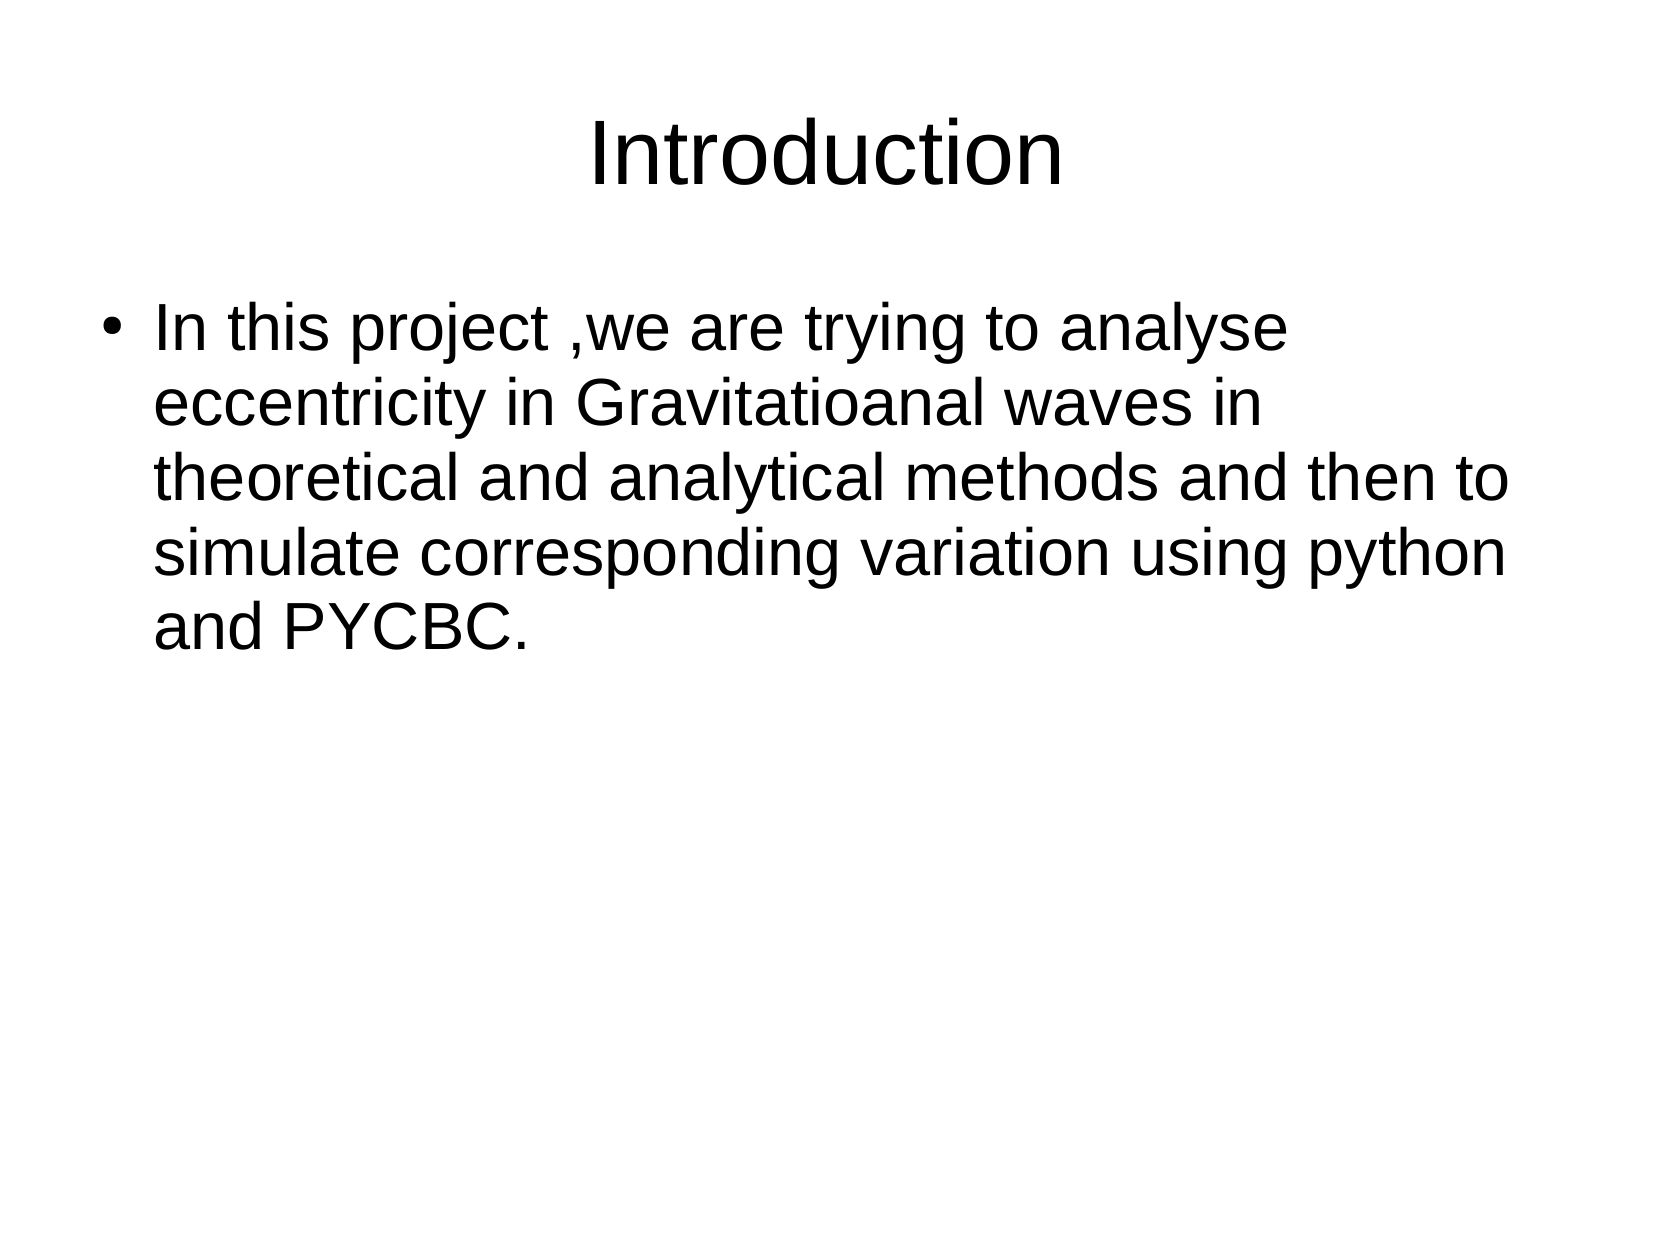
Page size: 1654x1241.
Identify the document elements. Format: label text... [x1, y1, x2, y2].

title Introduction [82, 49, 1571, 257]
list In this project ,we are trying to analyse eccentricity in Gravitatioanal waves in theoretical and analytical methods and then to simulate corresponding variation using python and PYCBC. [82, 290, 1571, 1010]
